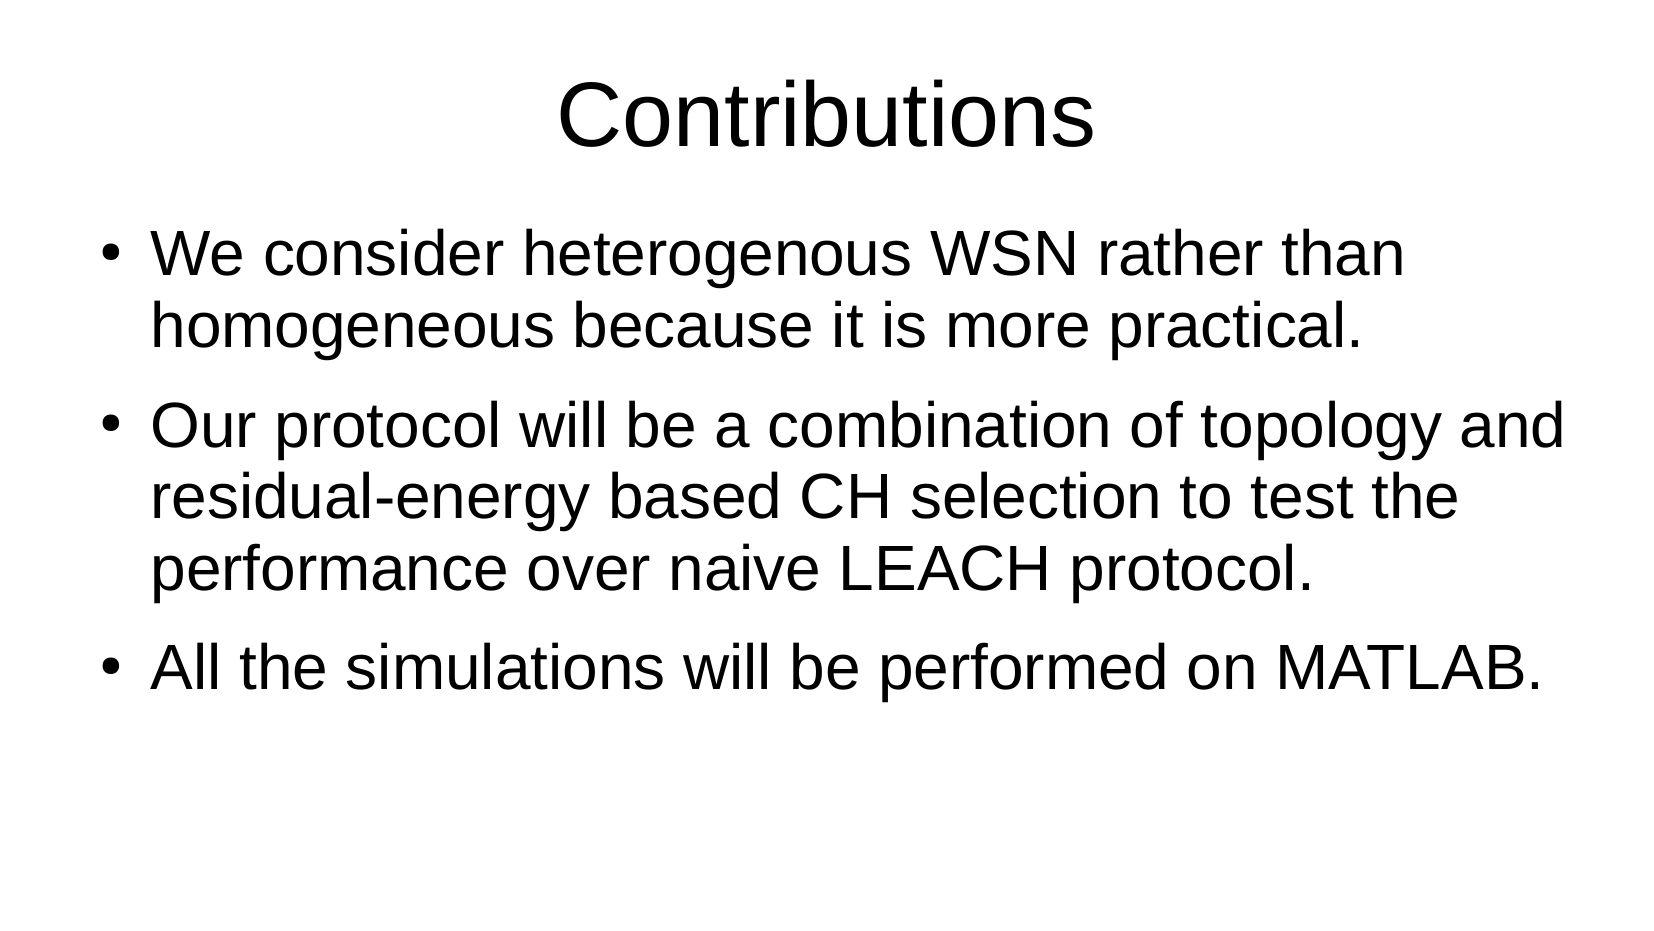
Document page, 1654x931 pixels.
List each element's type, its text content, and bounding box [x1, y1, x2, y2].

title Contributions [82, 37, 1571, 193]
list We consider heterogenous WSN rather than homogeneous because it is more practical. Our protocol will be a combination of topology and residual-energy based CH selection to test the performance over naive LEACH protocol. All the simulations will be performed on MATLAB. [82, 217, 1571, 758]
